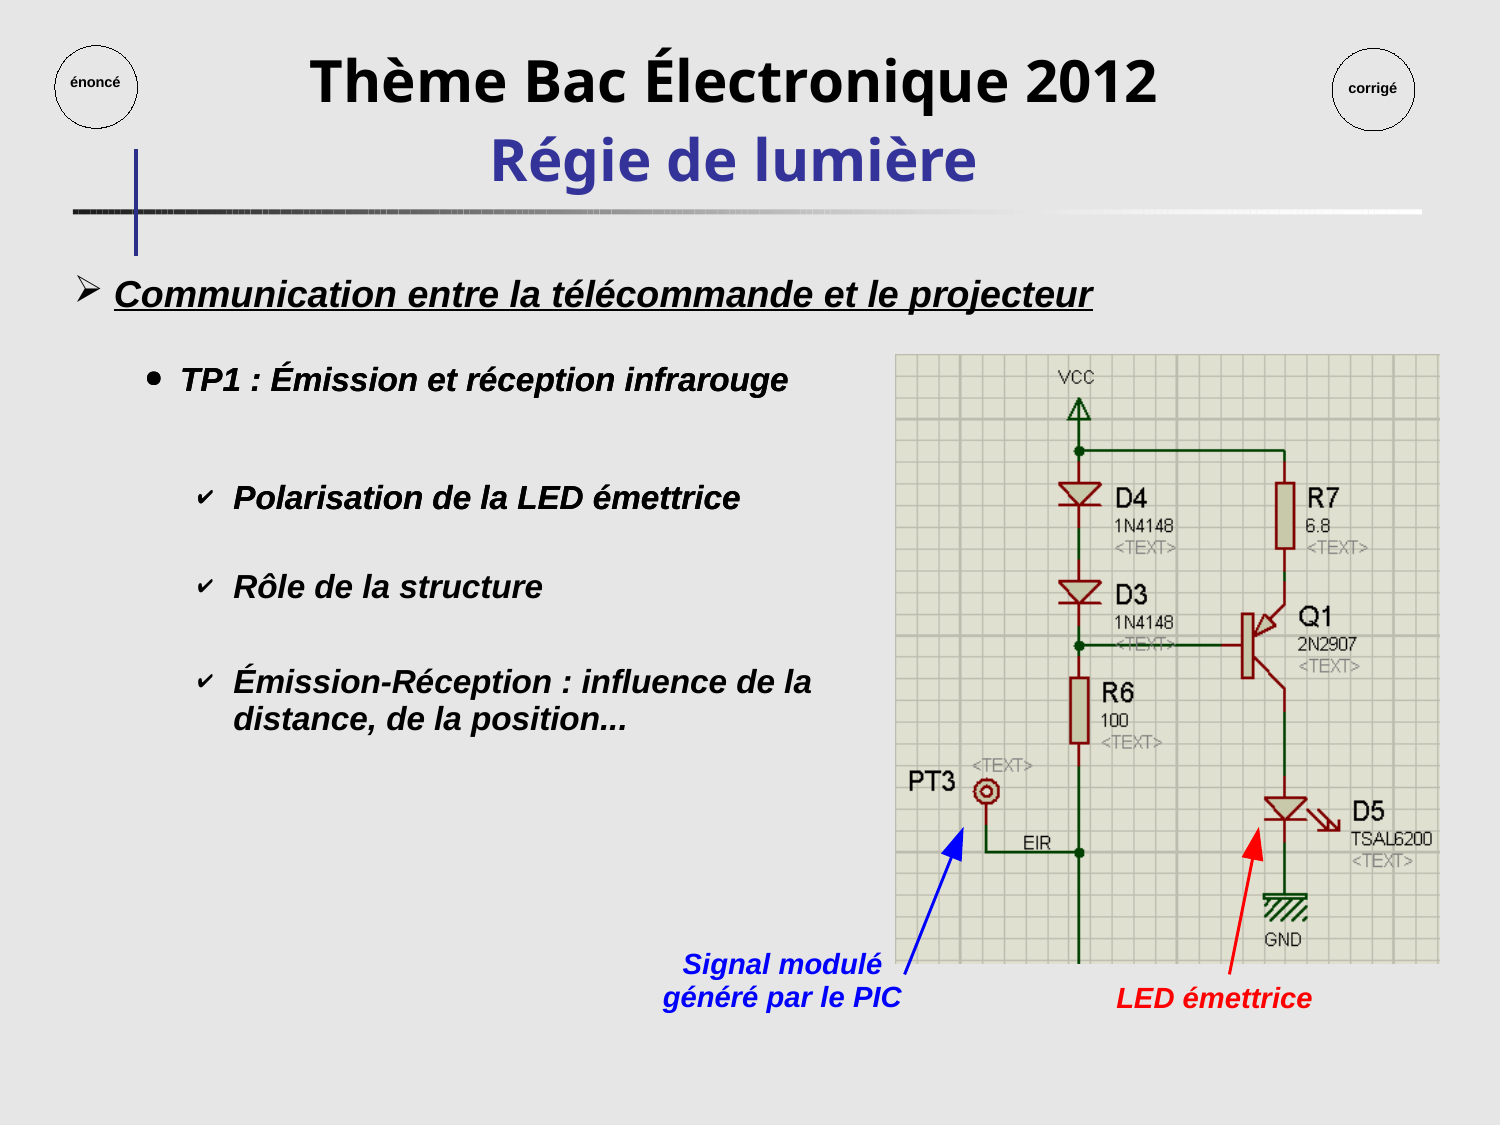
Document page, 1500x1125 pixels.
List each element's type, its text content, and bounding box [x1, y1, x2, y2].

text_box Communication entre la télécommande et le projecteur [59, 265, 1447, 366]
text_box LED émettrice [1052, 974, 1378, 1034]
text_box Émission-Réception : influence de la distance, de la position... [147, 656, 857, 747]
text_box TP1 : Émission et réception infrarouge [94, 354, 945, 407]
text_box Rôle de la structure [147, 561, 857, 614]
text_box [72, 209, 134, 215]
text_box énoncé [53, 66, 138, 99]
text_box Polarisation de la LED émettrice [147, 472, 857, 526]
text_box Thème Bac Électronique 2012 Régie de lumière [263, 32, 1206, 190]
text_box Signal modulé généré par le PIC [620, 940, 945, 1022]
text_box [138, 209, 1422, 215]
picture [895, 354, 1440, 964]
text_box corrigé [1330, 72, 1415, 105]
